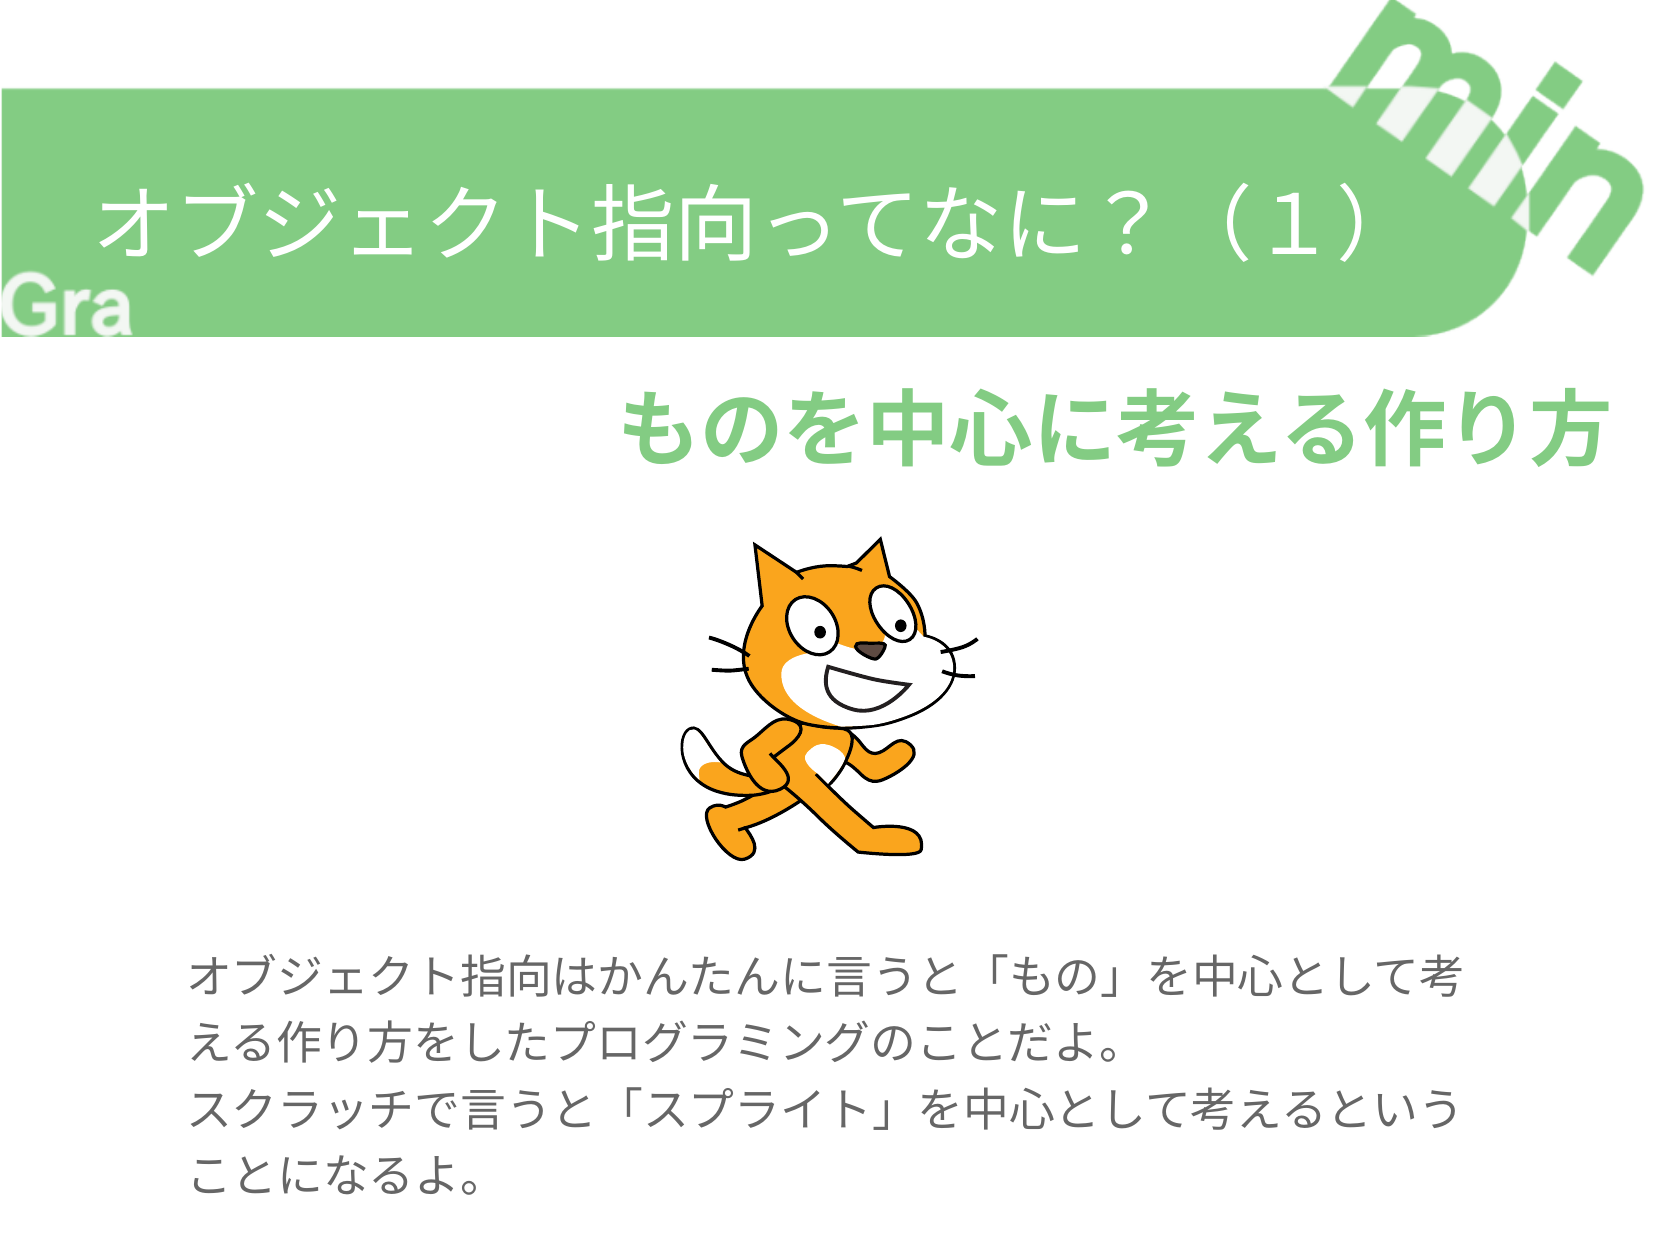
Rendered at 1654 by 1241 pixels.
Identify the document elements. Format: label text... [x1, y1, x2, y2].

picture [673, 531, 981, 872]
title オブジェクト指向ってなに？（１） [11, 147, 1501, 290]
picture [1, 0, 1654, 337]
text_box オブジェクト指向はかんたんに言うと「もの」を中心として考える作り方をしたプログラミングのことだよ。 スクラッチで言うと「スプライト」を中心として考えるということになるよ。 [171, 933, 1483, 1223]
text_box ものを中心に考える作り方 [602, 354, 1630, 493]
